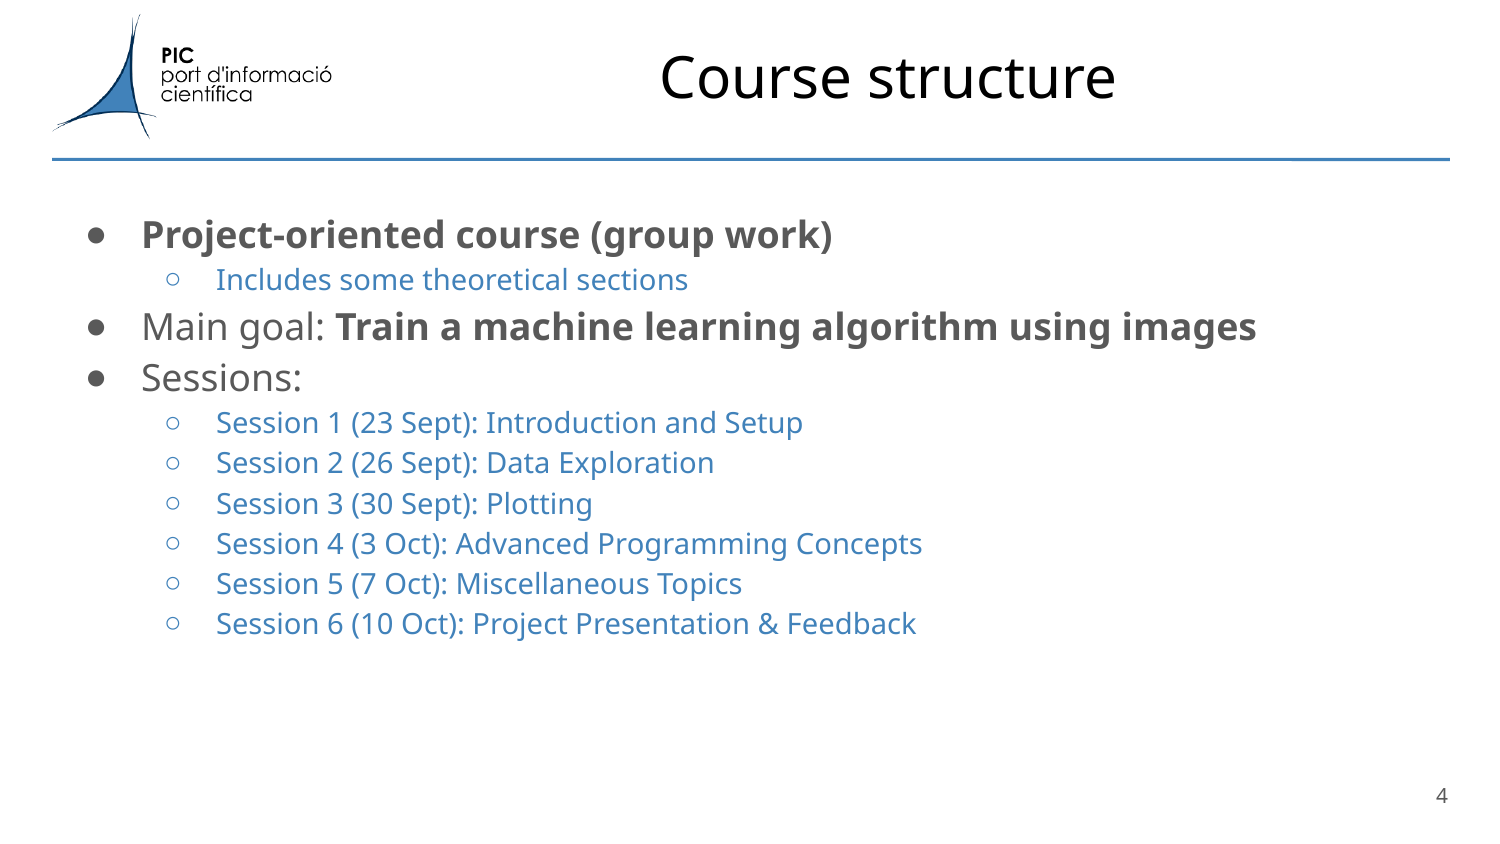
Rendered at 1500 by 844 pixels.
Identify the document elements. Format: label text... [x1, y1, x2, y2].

title Course structure [327, 10, 1449, 141]
slide_number 1 [1372, 764, 1463, 830]
picture [50, 10, 327, 141]
list Project-oriented course (group work) Includes some theoretical sections Main goal: Train a machine learning algorithm using images Sessions: Session 1 (23 Sept): Introduction and Setup Session 2 (26 Sept): Data Exploration Session 3 (30 Sept): Plotting Session 4 (3 Oct): Advanced Programming Concepts Session 5 (7 Oct): Miscellaneous Topics Session 6 (10 Oct): Project Presentation & Feedback [51, 189, 1449, 750]
